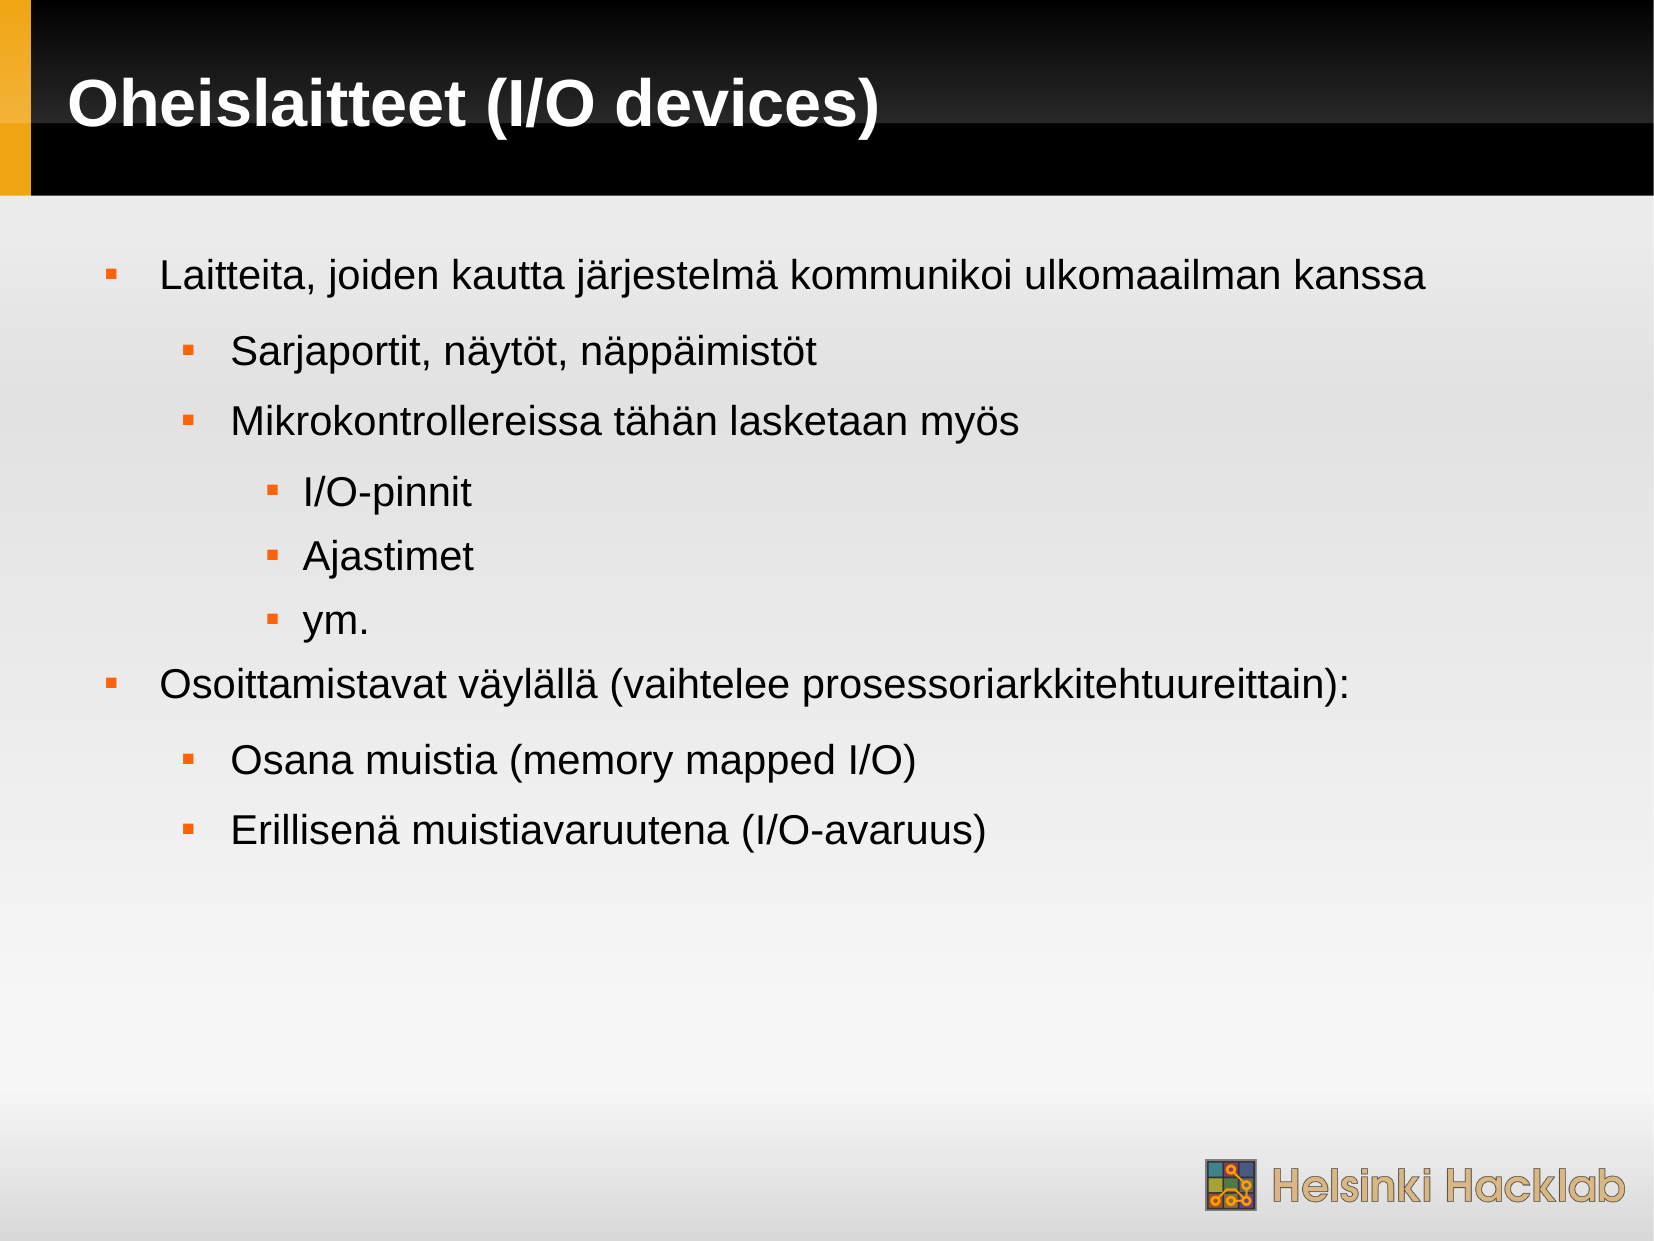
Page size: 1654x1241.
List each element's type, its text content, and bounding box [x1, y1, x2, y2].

title Oheislaitteet (I/O devices) [67, 0, 1556, 208]
list Laitteita, joiden kautta järjestelmä kommunikoi ulkomaailman kanssa Sarjaportit, näytöt, näppäimistöt Mikrokontrollereissa tähän lasketaan myös I/O-pinnit Ajastimet ym. Osoittamistavat väylällä (vaihtelee prosessoriarkkitehtuureittain): Osana muistia (memory mapped I/O) Erillisenä muistiavaruutena (I/O-avaruus) [88, 252, 1512, 1071]
picture [0, 0, 1654, 1241]
